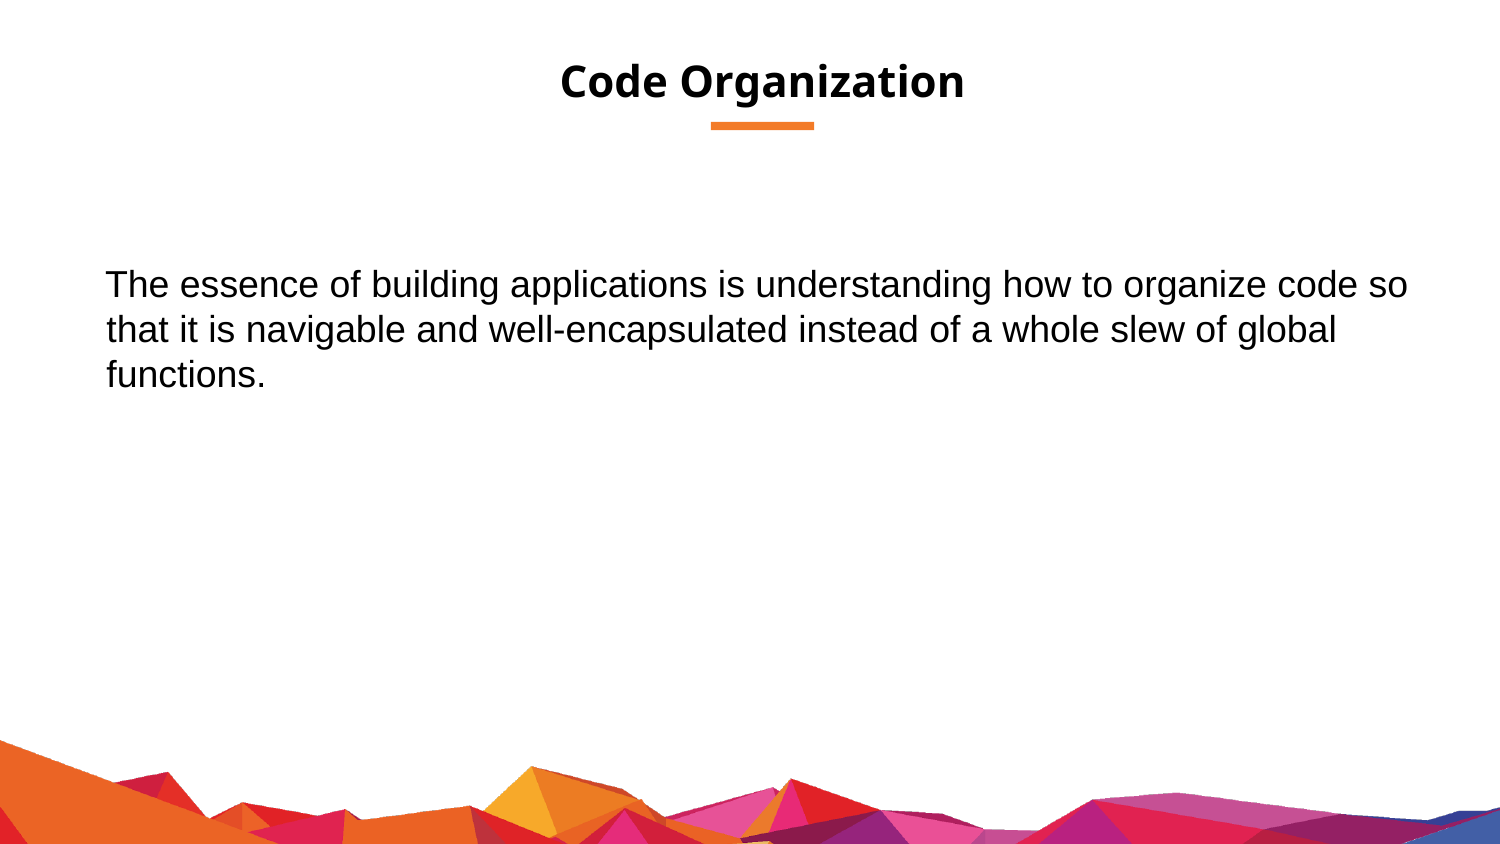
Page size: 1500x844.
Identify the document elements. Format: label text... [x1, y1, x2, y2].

title Code Organization [94, 39, 1431, 110]
text_box The essence of building applications is understanding how to organize code so that it is navigable and well-encapsulated instead of a whole slew of global functions. [77, 197, 1428, 458]
picture [0, 740, 1500, 844]
